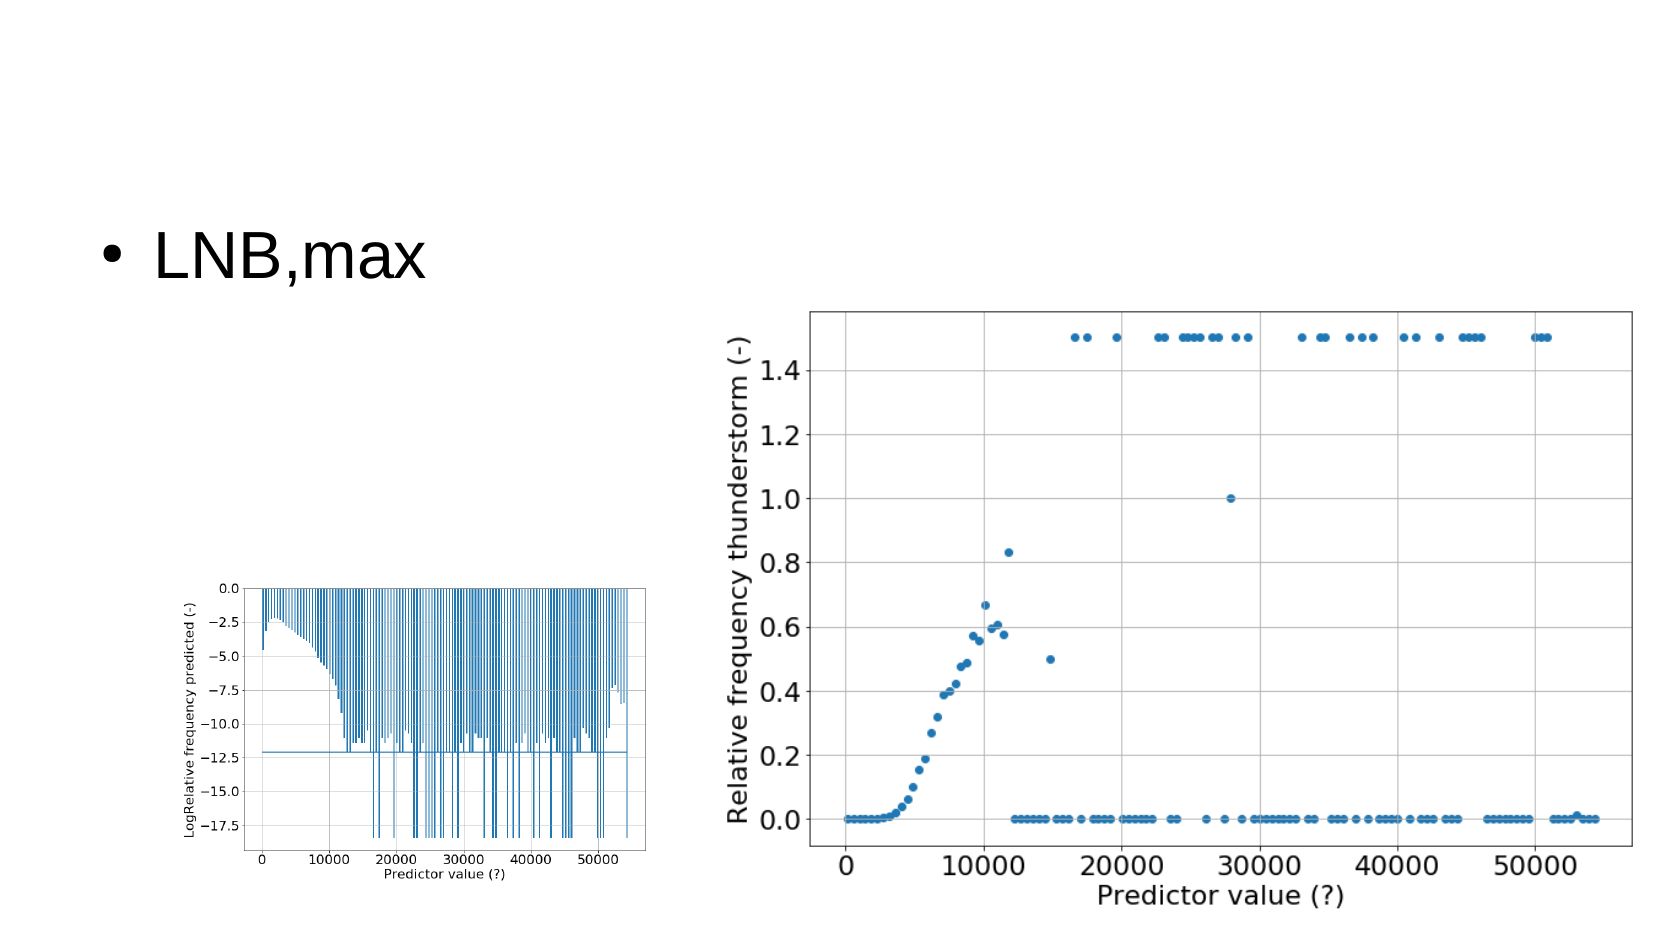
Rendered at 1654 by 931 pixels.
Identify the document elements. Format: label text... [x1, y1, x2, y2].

list LNB,max [82, 217, 1571, 758]
picture [720, 299, 1644, 917]
picture [180, 579, 652, 886]
